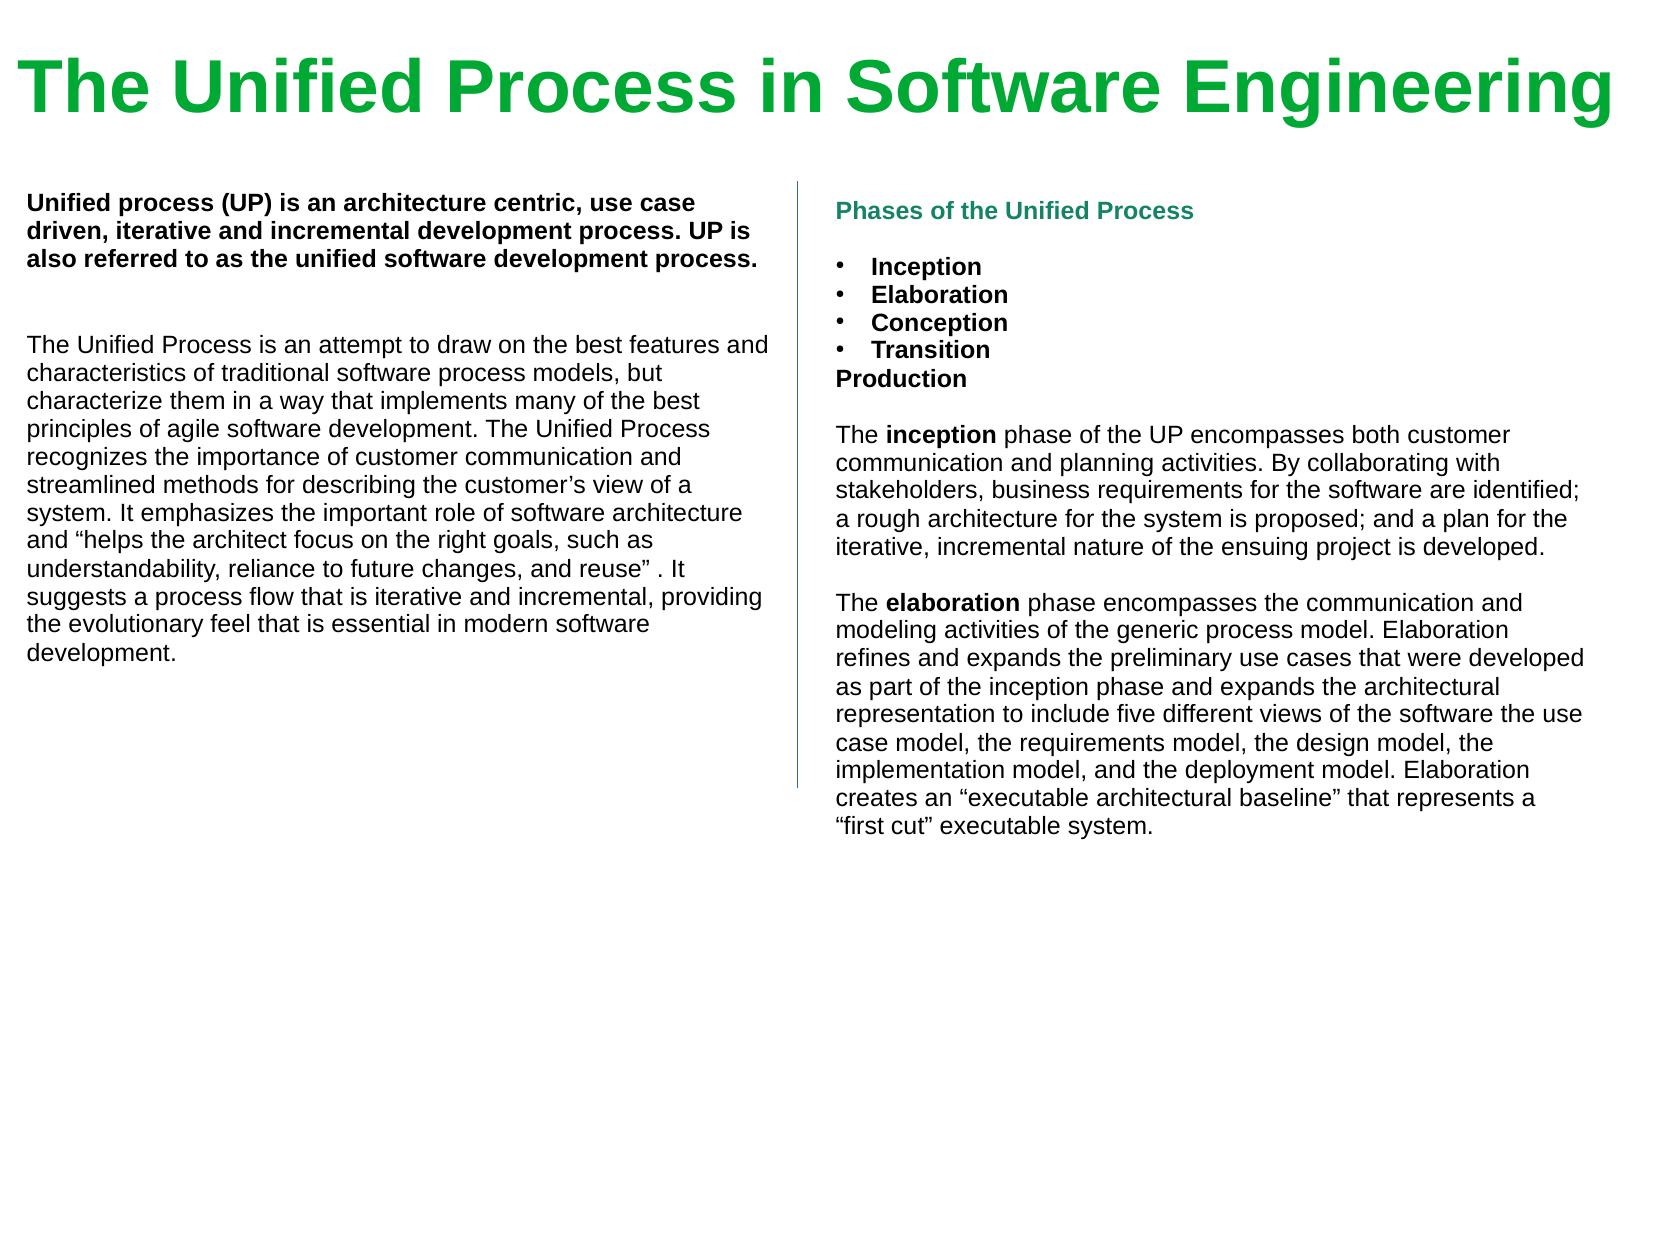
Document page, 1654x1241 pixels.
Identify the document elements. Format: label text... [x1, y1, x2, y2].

title The Unified Process in Software Engineering [17, 7, 1642, 166]
text_box Phases of the Unified Process Inception Elaboration Conception Transition Production The inception phase of the UP encompasses both customer communication and planning activities. By collaborating with stakeholders, business requirements for the software are identified; a rough architecture for the system is proposed; and a plan for the iterative, incremental nature of the ensuing project is developed. The elaboration phase encompasses the communication and modeling activities of the generic process model. Elaboration refines and expands the preliminary use cases that were developed as part of the inception phase and expands the architectural representation to include five different views of the software the use case model, the requirements model, the design model, the implementation model, and the deployment model. Elaboration creates an “executable architectural baseline” that represents a “first cut” executable system. [820, 188, 1607, 1182]
text_box Unified process (UP) is an architecture centric, use case driven, iterative and incremental development process. UP is also referred to as the unified software development process. [11, 181, 797, 315]
text_box The Unified Process is an attempt to draw on the best features and characteristics of traditional software process models, but characterize them in a way that implements many of the best principles of agile software development. The Unified Process recognizes the importance of customer communication and streamlined methods for describing the customer’s view of a system. It emphasizes the important role of software architecture and “helps the architect focus on the right goals, such as understandability, reliance to future changes, and reuse” . It suggests a process flow that is iterative and incremental, providing the evolutionary feel that is essential in modern software development. [11, 322, 798, 791]
